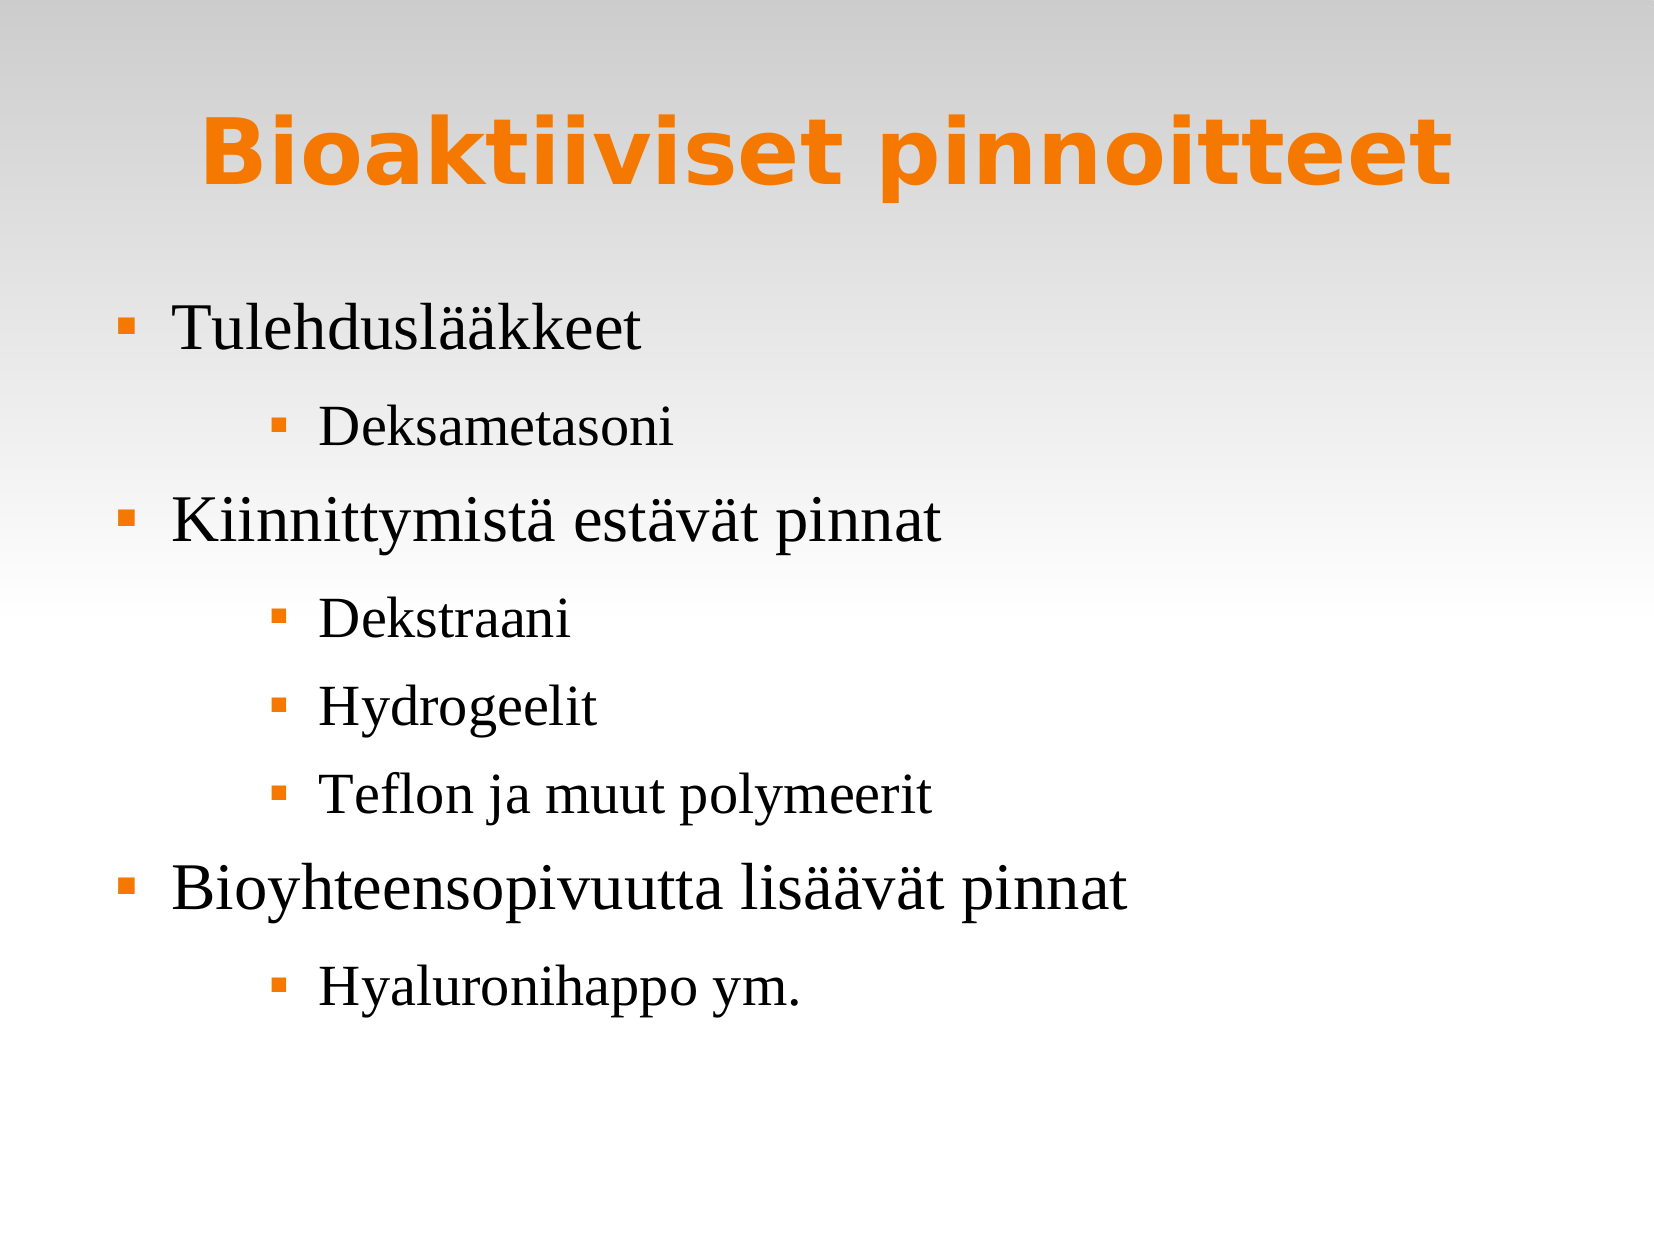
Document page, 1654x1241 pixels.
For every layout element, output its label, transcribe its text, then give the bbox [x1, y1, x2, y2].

list Tulehduslääkkeet Deksametasoni Kiinnittymistä estävät pinnat Dekstraani Hydrogeelit Teflon ja muut polymeerit Bioyhteensopivuutta lisäävät pinnat Hyaluronihappo ym. [82, 290, 1571, 1094]
title Bioaktiiviset pinnoitteet [82, 56, 1571, 250]
